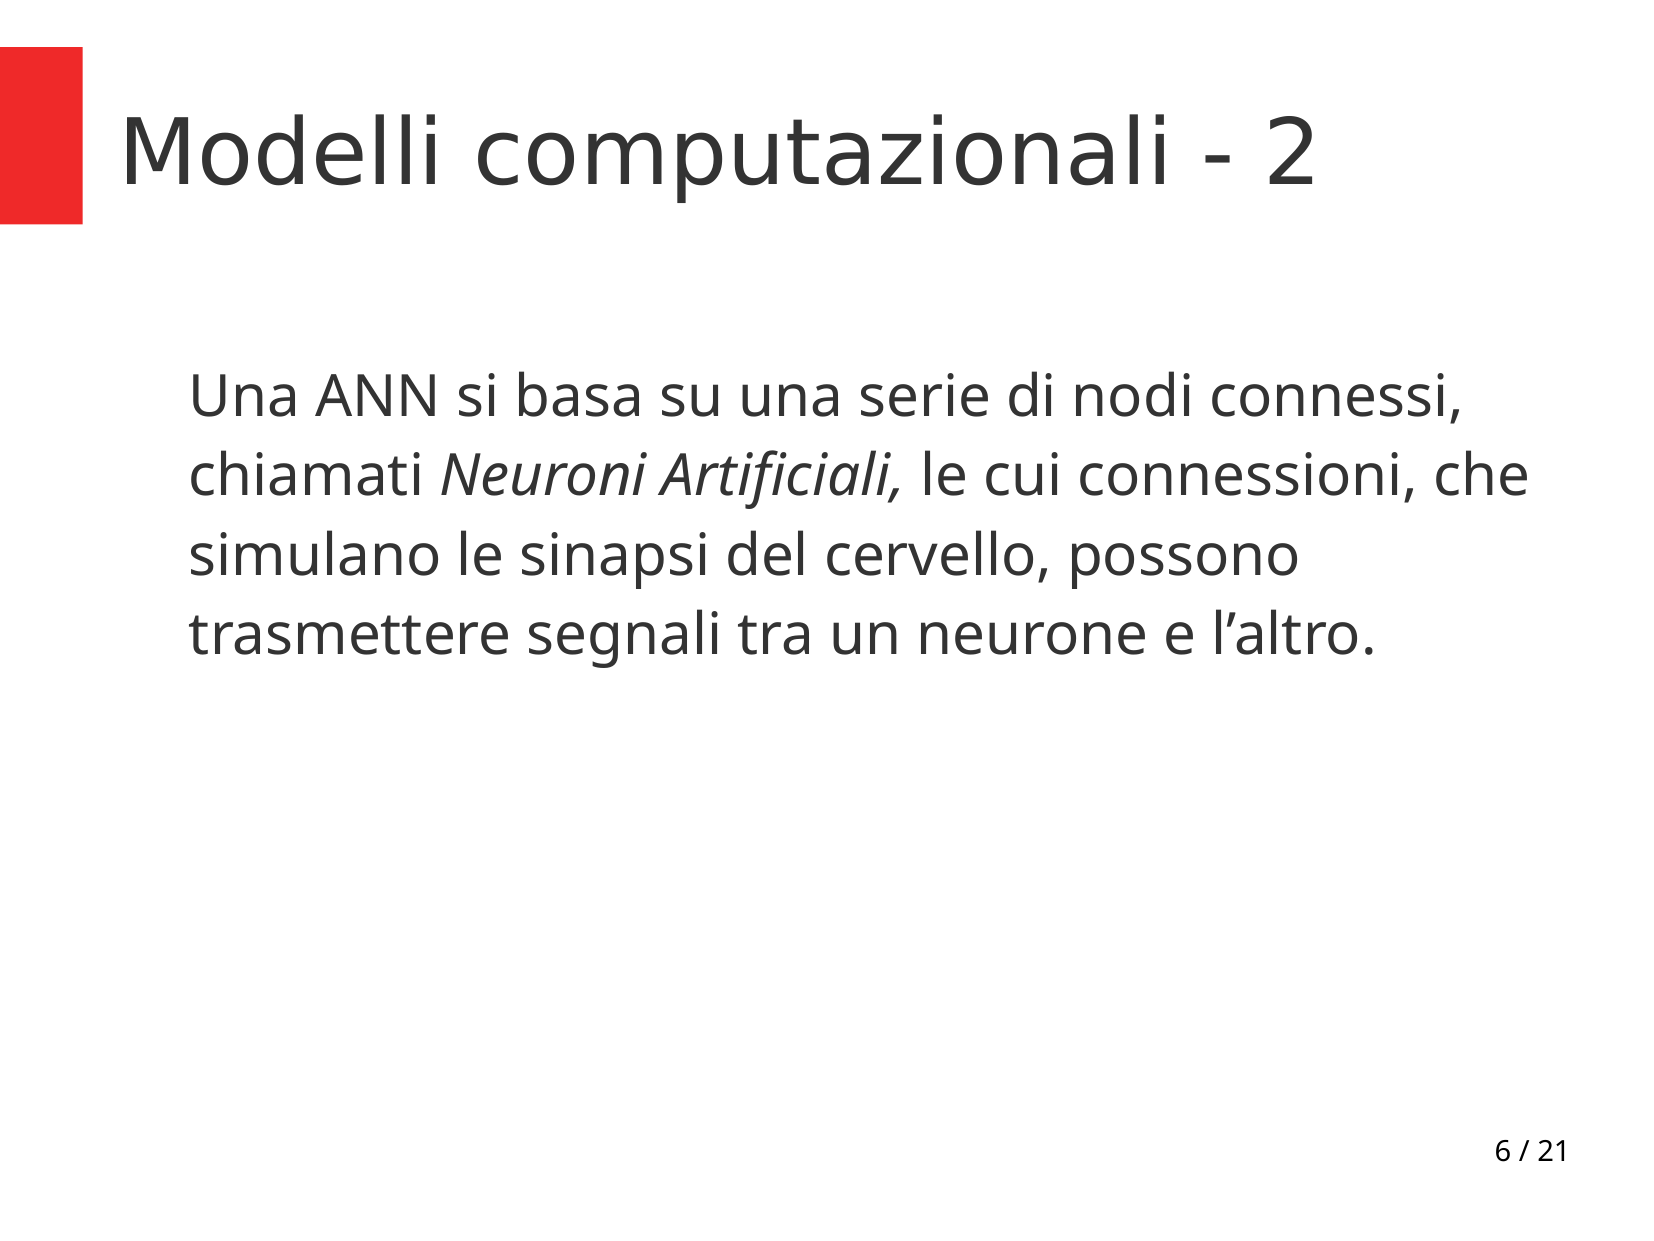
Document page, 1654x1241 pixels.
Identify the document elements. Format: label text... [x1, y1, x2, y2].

title Modelli computazionali - 2 [118, 49, 1571, 257]
list Una ANN si basa su una serie di nodi connessi, chiamati Neuroni Artificiali, le cui connessioni, che simulano le sinapsi del cervello, possono trasmettere segnali tra un neurone e l’altro. [118, 354, 1536, 1074]
